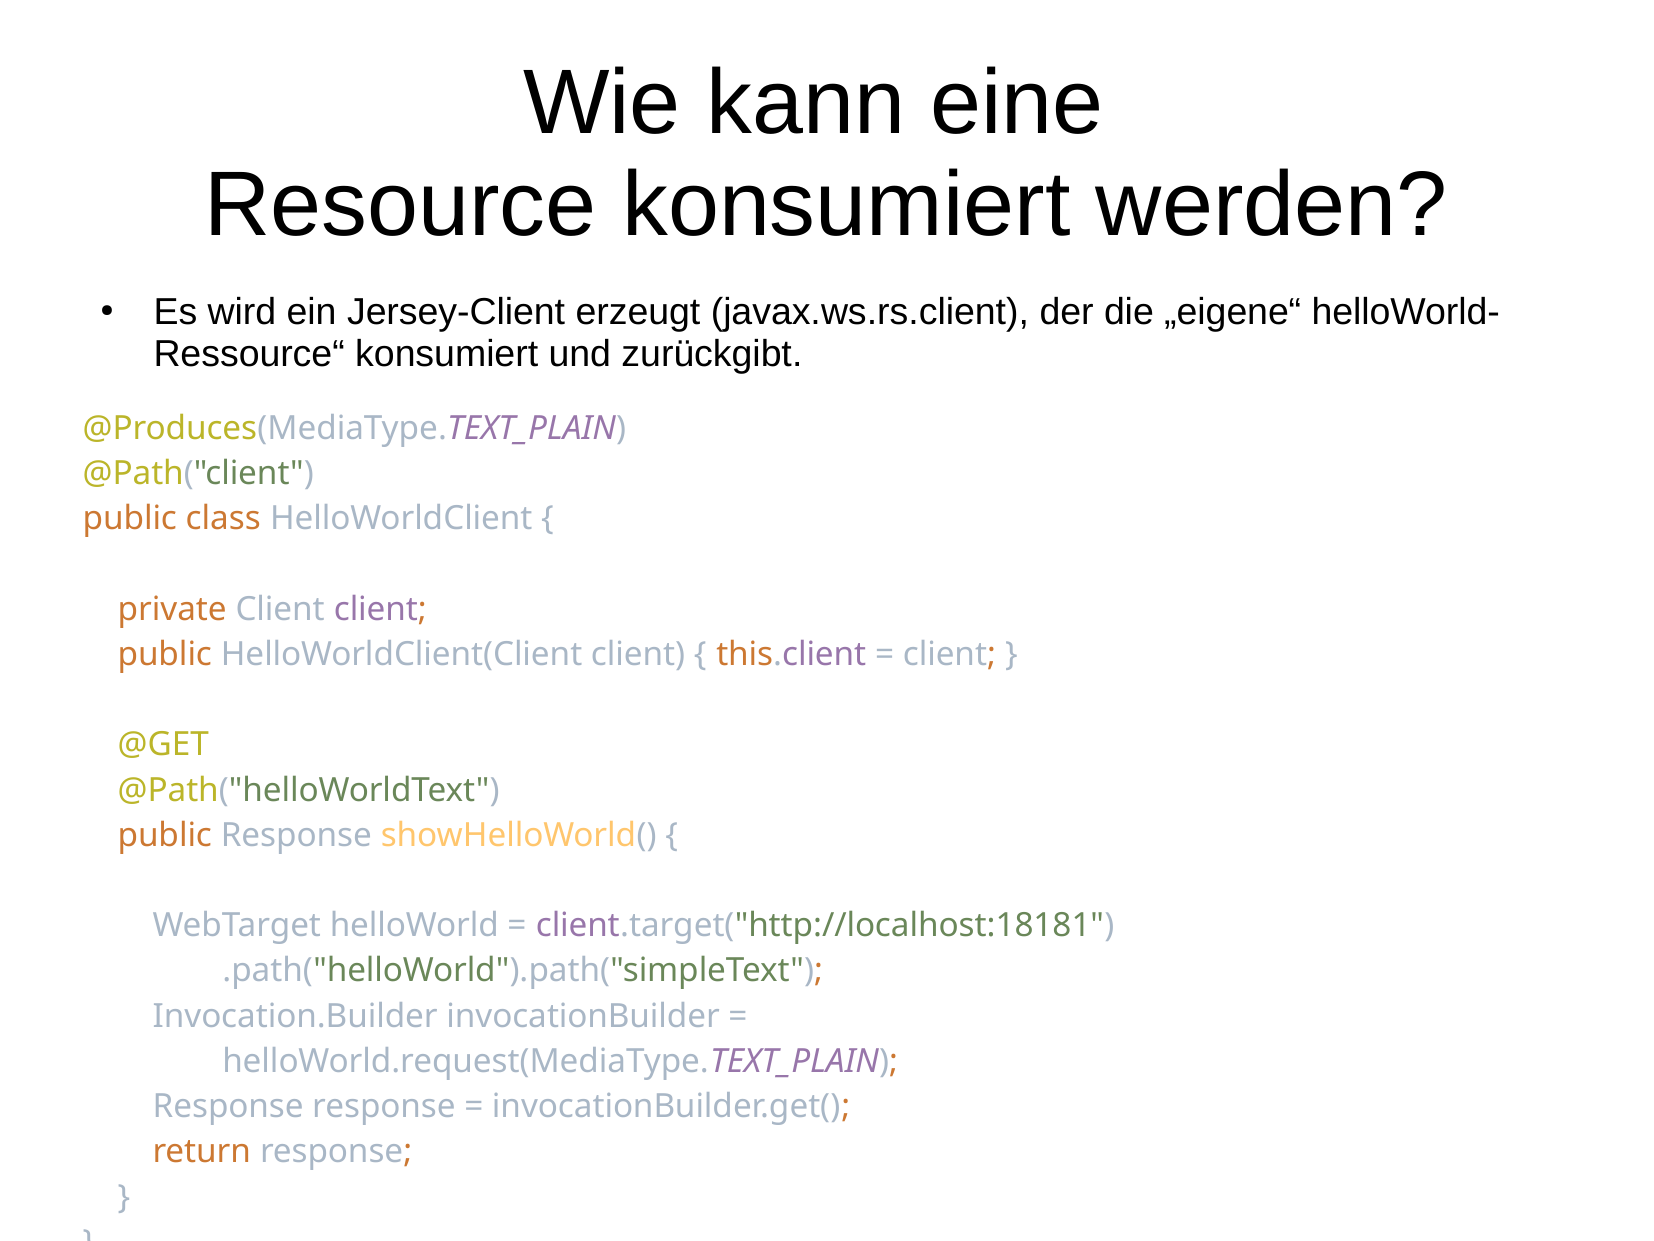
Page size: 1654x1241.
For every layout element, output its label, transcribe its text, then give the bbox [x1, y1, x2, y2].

title Wie kann eine Resource konsumiert werden? [82, 49, 1571, 257]
list Es wird ein Jersey-Client erzeugt (javax.ws.rs.client), der die „eigene“ helloWorld-Ressource“ konsumiert und zurückgibt. @Produces(MediaType.TEXT_PLAIN) @Path("client") public class HelloWorldClient { private Client client; public HelloWorldClient(Client client) { this.client = client; } @GET @Path("helloWorldText") public Response showHelloWorld() { WebTarget helloWorld = client.target("http://localhost:18181") .path("helloWorld").path("simpleText"); Invocation.Builder invocationBuilder = helloWorld.request(MediaType.TEXT_PLAIN); Response response = invocationBuilder.get(); return response; } } [82, 290, 1571, 1140]
